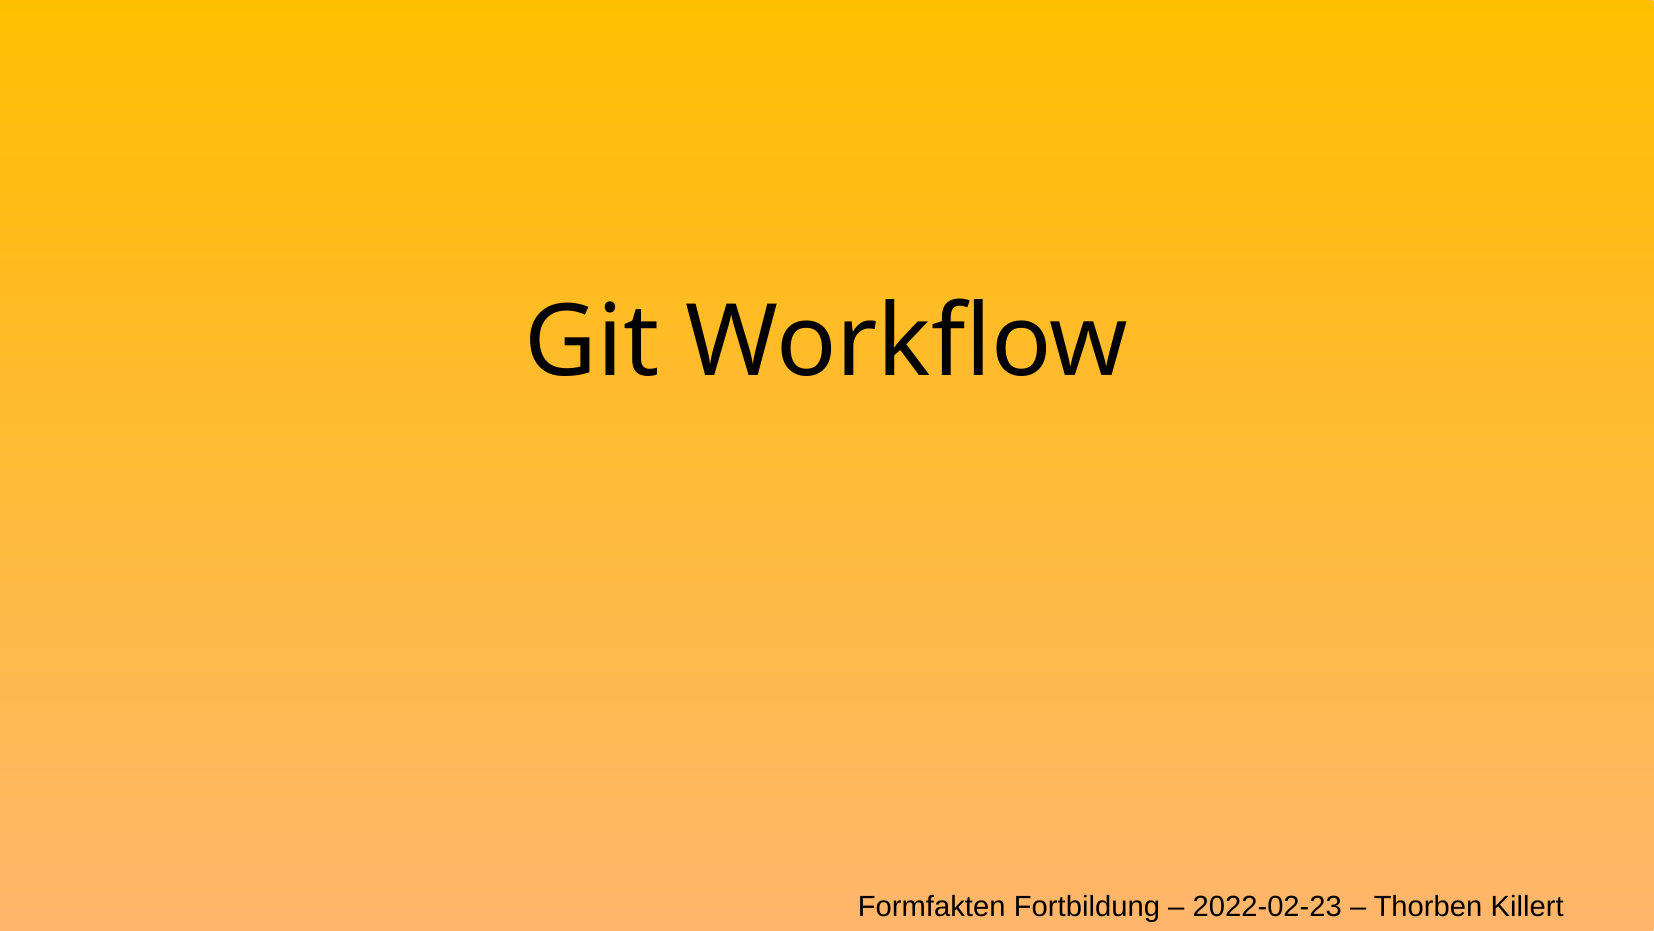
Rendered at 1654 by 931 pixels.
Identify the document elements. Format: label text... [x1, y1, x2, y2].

text_box Formfakten Fortbildung – 2022-02-23 – Thorben Killert [76, 715, 1565, 923]
subtitle Git Workflow [82, 37, 1571, 757]
